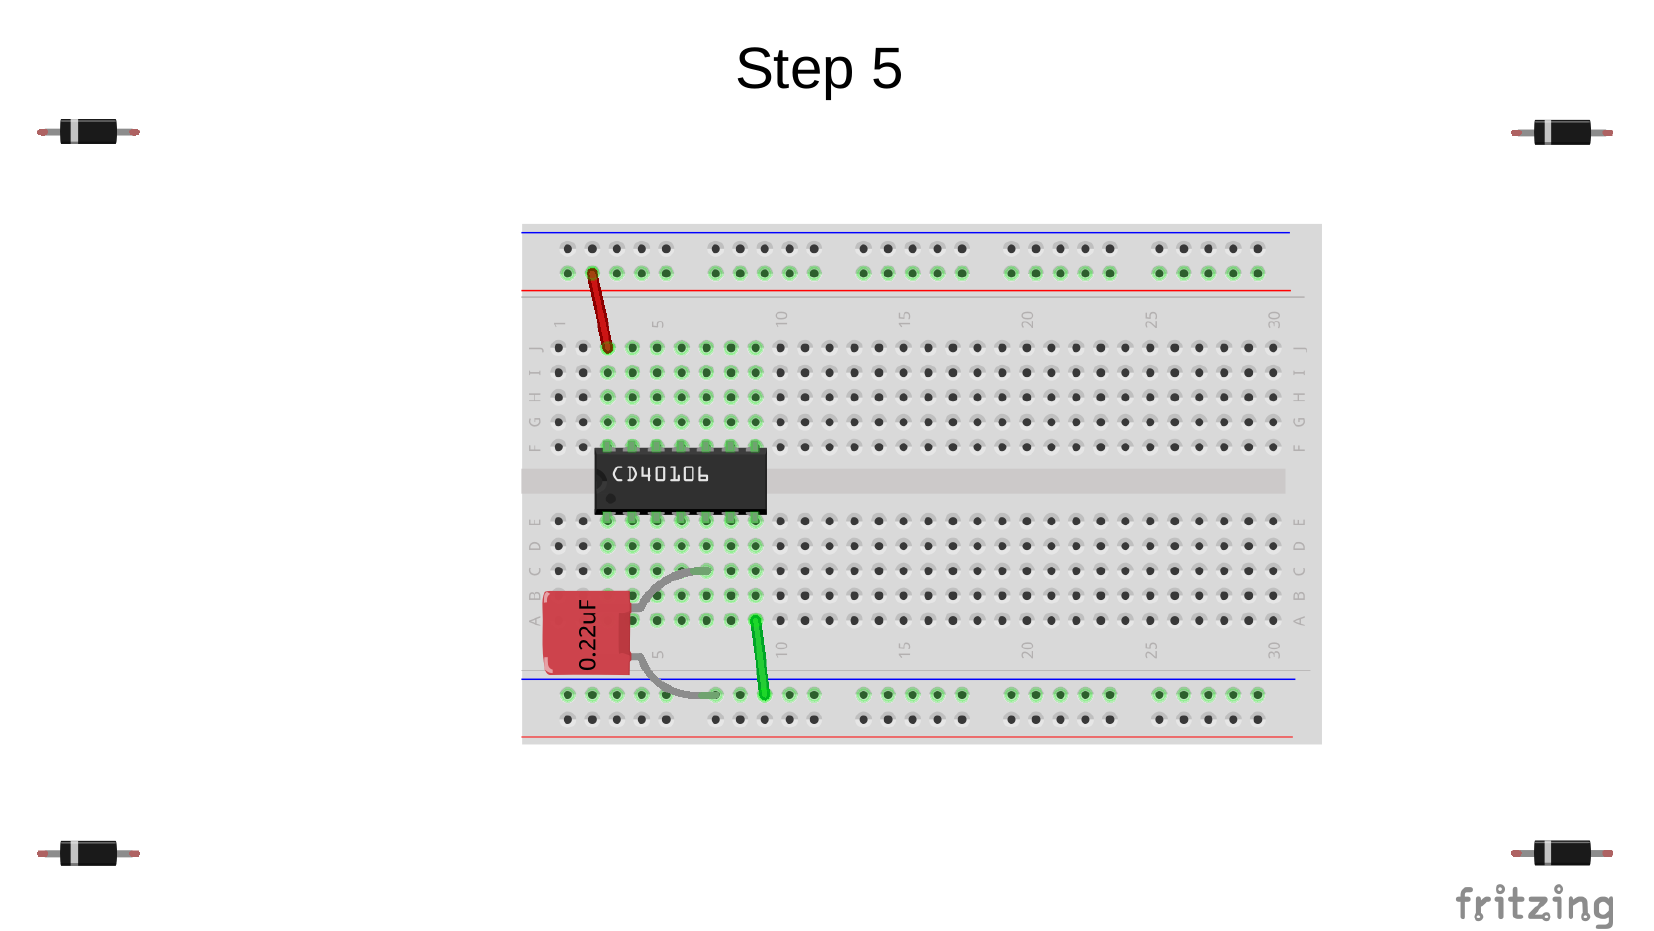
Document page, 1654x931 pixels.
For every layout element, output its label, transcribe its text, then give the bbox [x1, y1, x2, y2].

picture [37, 119, 1613, 929]
title Step 5 [79, 31, 1561, 104]
